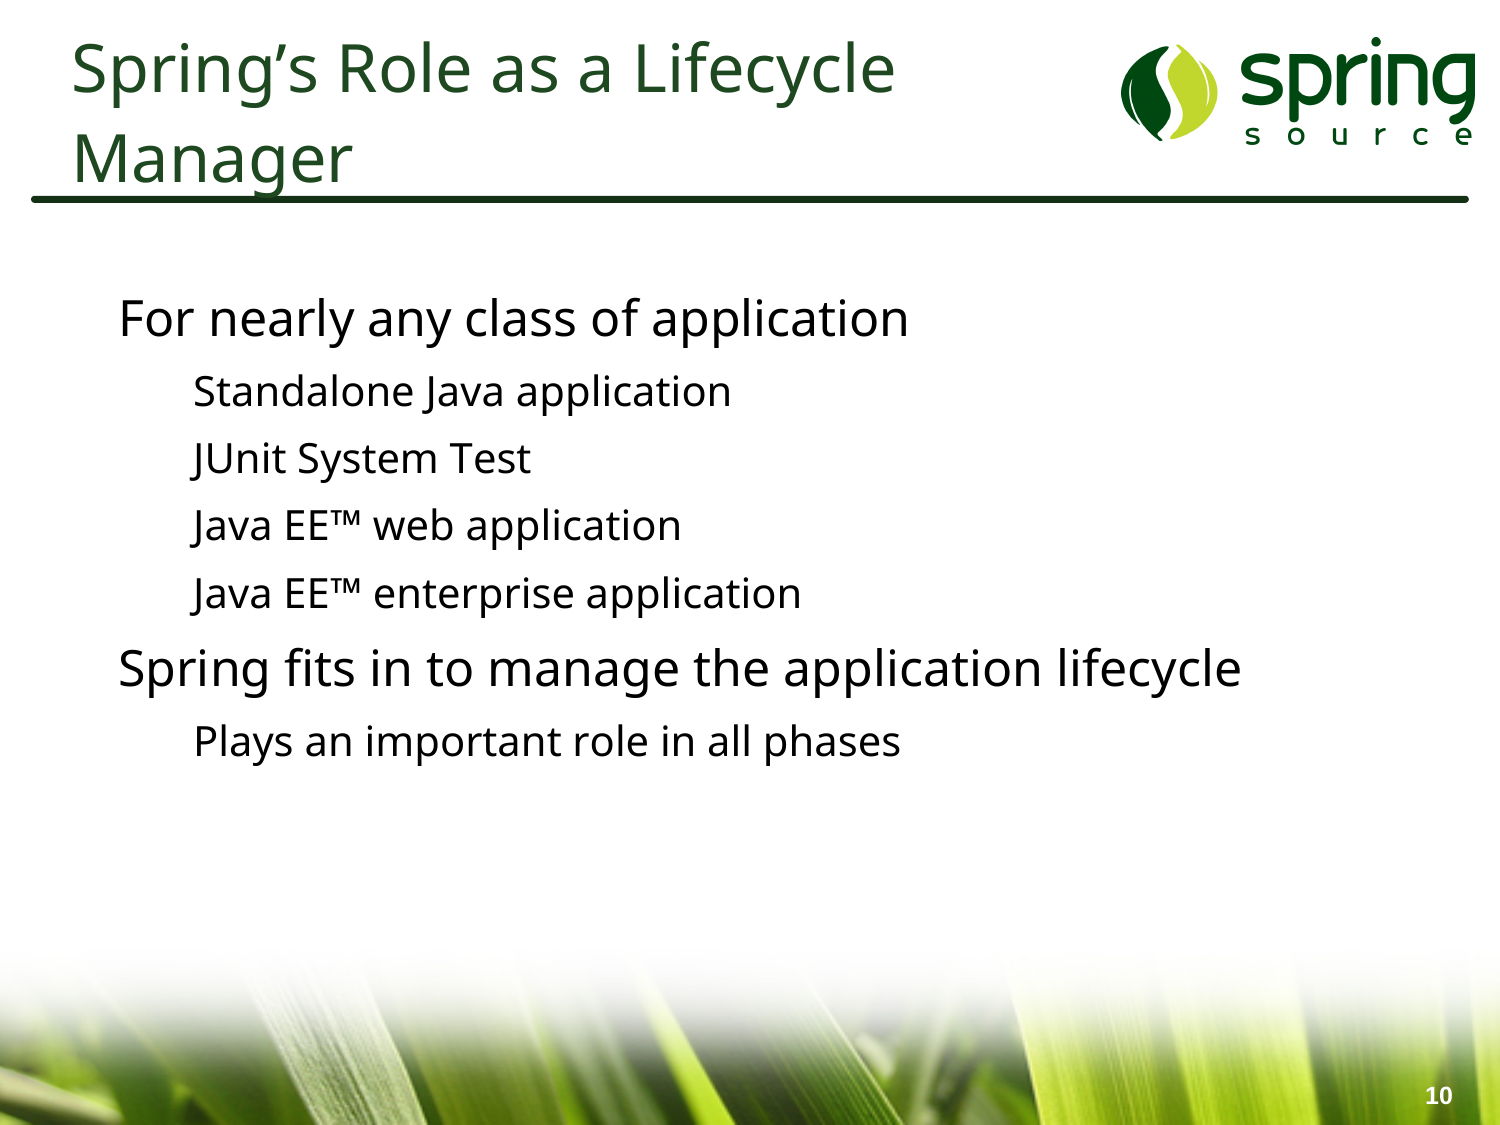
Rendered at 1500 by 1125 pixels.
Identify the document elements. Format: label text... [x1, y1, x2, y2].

picture [1121, 37, 1475, 145]
list For nearly any class of application Standalone Java application JUnit System Test Java EE™ web application Java EE™ enterprise application Spring fits in to manage the application lifecycle Plays an important role in all phases [103, 275, 1394, 938]
title Spring’s Role as a Lifecycle Manager [56, 13, 1089, 191]
picture [0, 944, 1500, 1125]
